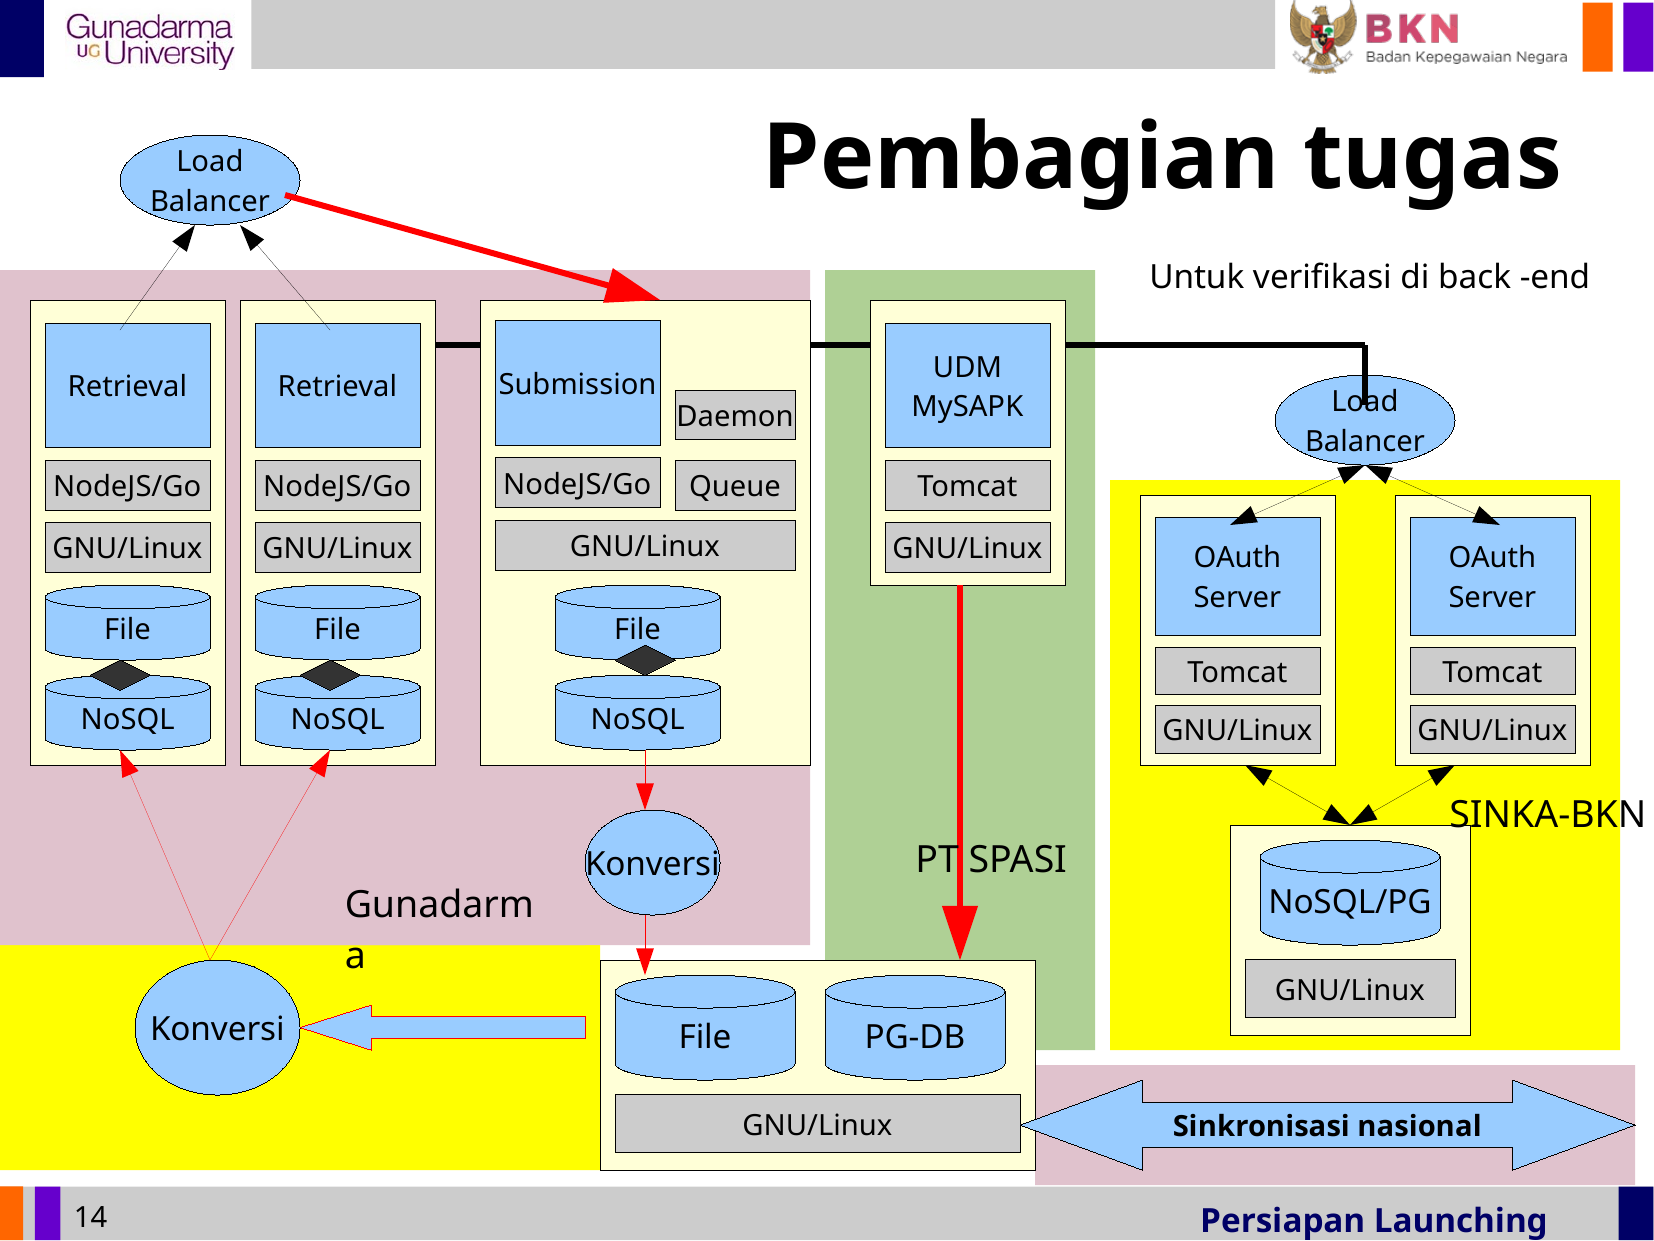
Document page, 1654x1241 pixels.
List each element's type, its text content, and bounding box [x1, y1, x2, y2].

text_box GNU/Linux [885, 522, 1051, 573]
text_box NoSQL/PG [1260, 840, 1441, 946]
text_box Tomcat [1410, 647, 1576, 695]
text_box PG-DB [825, 975, 1006, 1081]
picture [65, 0, 235, 70]
text_box GNU/Linux [1245, 959, 1456, 1018]
text_box Load Balancer [120, 135, 301, 226]
text_box GNU/Linux [1155, 705, 1321, 754]
text_box NodeJS/Go [495, 457, 661, 508]
text_box Daemon [675, 390, 796, 440]
text_box File [615, 975, 796, 1081]
text_box NoSQL [555, 675, 721, 751]
text_box Untuk verifikasi di back -end [1134, 245, 1582, 301]
text_box Queue [675, 460, 796, 511]
text_box [1110, 480, 1621, 1051]
text_box Konversi [135, 960, 301, 1096]
text_box Retrieval [255, 323, 421, 448]
text_box Tomcat [885, 460, 1051, 511]
text_box GNU/Linux [255, 522, 421, 573]
text_box NodeJS/Go [45, 460, 211, 511]
text_box Load Balancer [1275, 375, 1456, 465]
text_box File [45, 585, 211, 661]
text_box GNU/Linux [495, 520, 796, 571]
text_box [0, 270, 1636, 1186]
text_box Tomcat [1155, 647, 1321, 695]
text_box NoSQL [45, 675, 211, 751]
text_box Konversi [585, 810, 721, 916]
text_box PT SPASI [900, 825, 1096, 885]
text_box [568, 270, 612, 282]
text_box File [555, 585, 721, 660]
text_box OAuth Server [1155, 517, 1321, 636]
text_box UDM MySAPK [885, 323, 1051, 448]
text_box GNU/Linux [615, 1094, 1021, 1153]
title Pembagian tugas [735, 43, 1591, 264]
text_box Submission [495, 320, 661, 446]
text_box Retrieval [45, 323, 211, 448]
text_box OAuth Server [1410, 517, 1576, 636]
text_box GNU/Linux [45, 522, 211, 573]
text_box GNU/Linux [1410, 705, 1576, 754]
picture [1290, 0, 1567, 43]
text_box NodeJS/Go [255, 460, 421, 511]
text_box File [255, 585, 421, 661]
text_box SINKA-BKN [1434, 780, 1654, 840]
text_box Sinkronisasi nasional [1020, 1080, 1636, 1171]
text_box NoSQL [255, 675, 421, 751]
text_box Gunadarma [330, 870, 553, 969]
